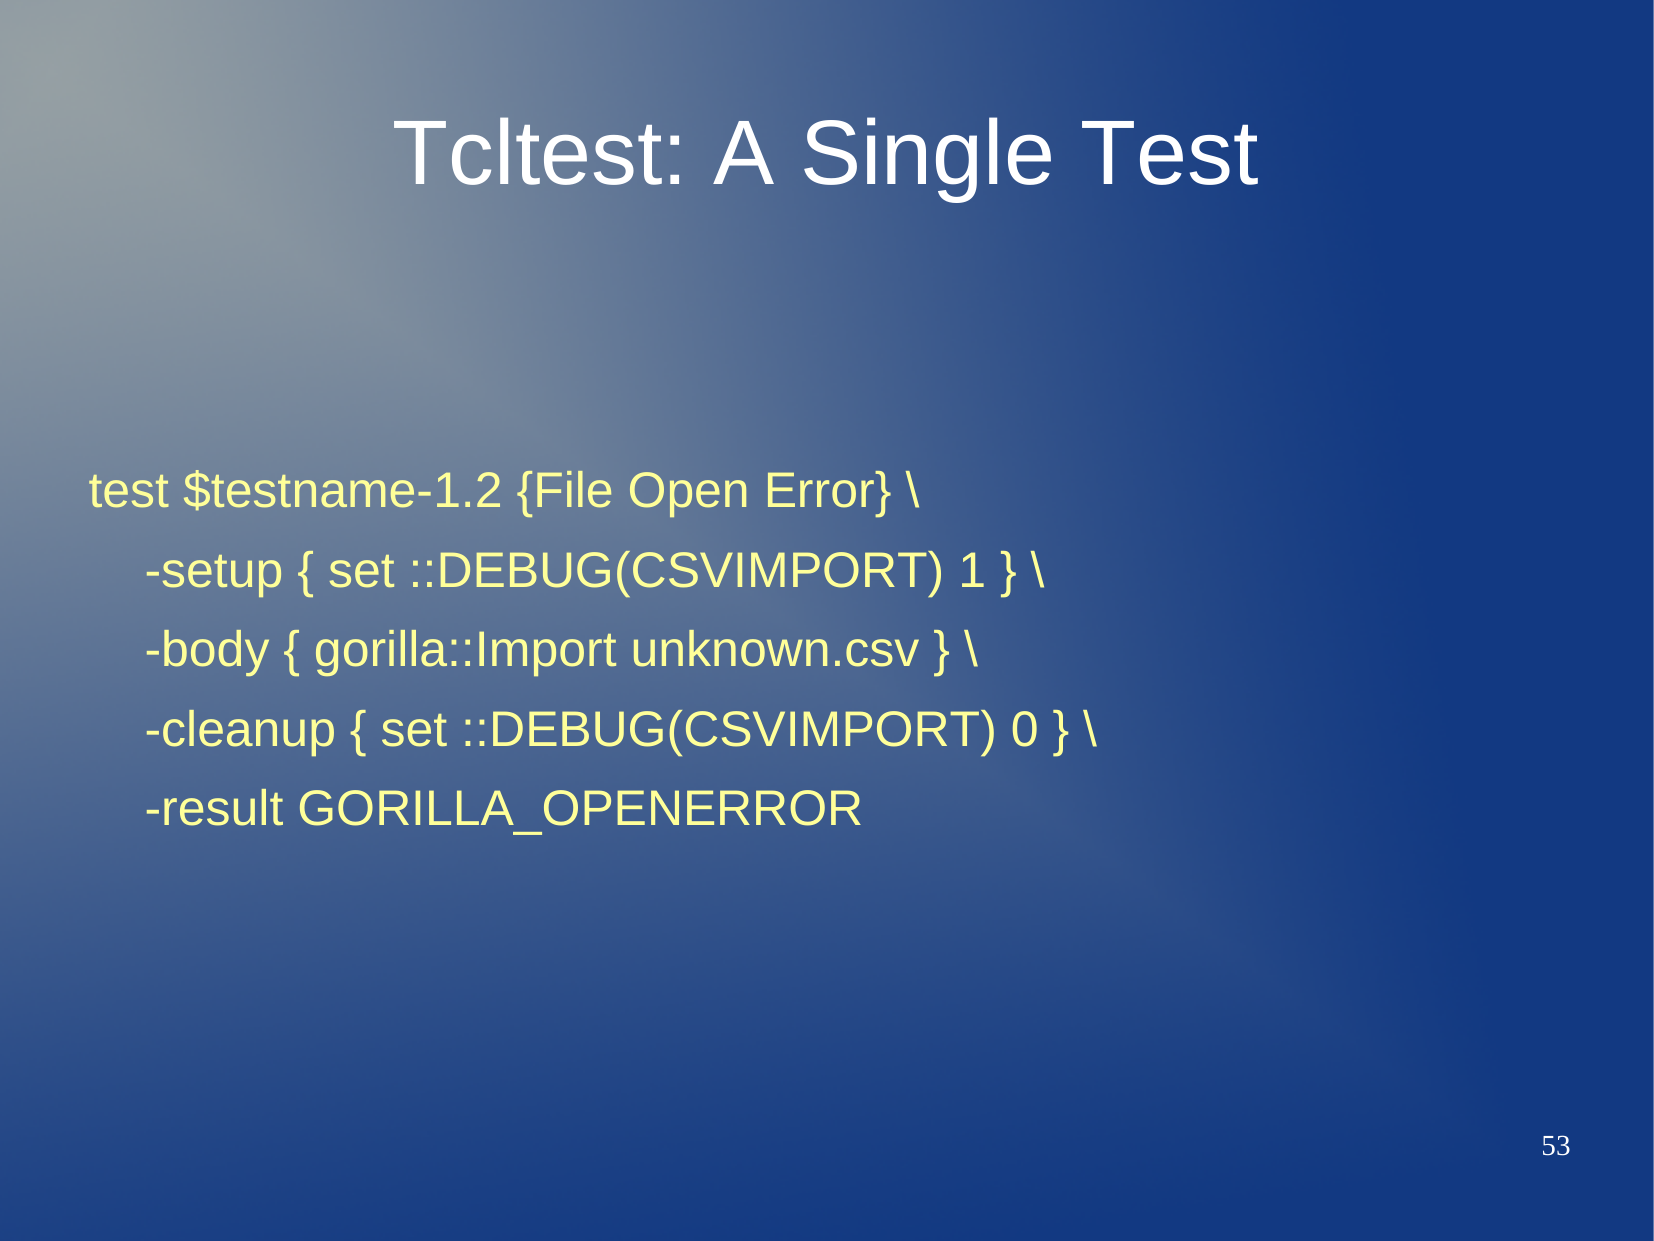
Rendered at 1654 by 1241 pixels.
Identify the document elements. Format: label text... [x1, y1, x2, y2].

picture [0, 0, 1654, 1241]
text_box test $testname-1.2 {File Open Error} \ -setup { set ::DEBUG(CSVIMPORT) 1 } \ -body { gorilla::Import unknown.csv } \ -cleanup { set ::DEBUG(CSVIMPORT) 0 } \ -result GORILLA_OPENERROR [88, 462, 1565, 916]
title Tcltest: A Single Test [82, 49, 1571, 257]
